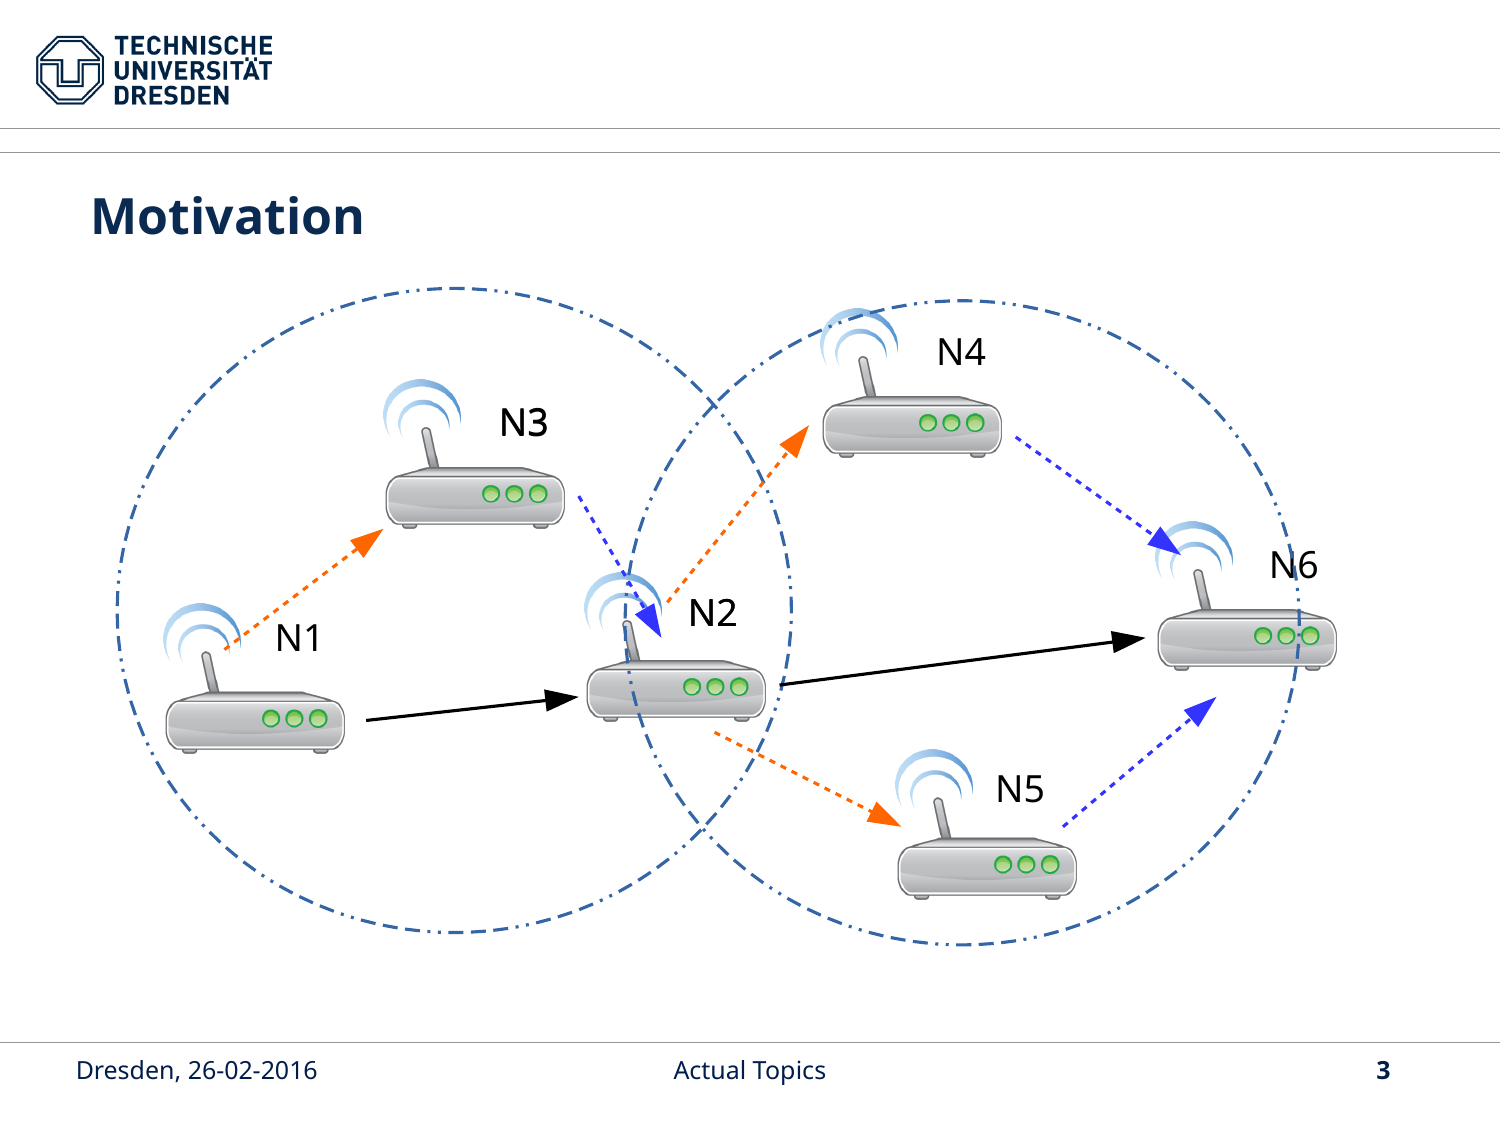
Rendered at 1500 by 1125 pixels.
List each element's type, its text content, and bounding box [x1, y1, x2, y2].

picture [584, 572, 766, 722]
text_box N2 [673, 578, 756, 640]
text_box N6 [1254, 531, 1337, 592]
picture [35, 35, 272, 105]
picture [163, 603, 345, 754]
picture [1155, 521, 1337, 671]
text_box N1 [259, 604, 343, 665]
title Motivation [90, 182, 1410, 246]
text_box N4 [921, 317, 1004, 378]
text_box N5 [980, 754, 1063, 815]
text_box N3 [484, 388, 567, 449]
picture [820, 308, 1002, 458]
picture [895, 749, 1077, 900]
picture [383, 379, 565, 529]
picture [1285, 521, 1337, 531]
